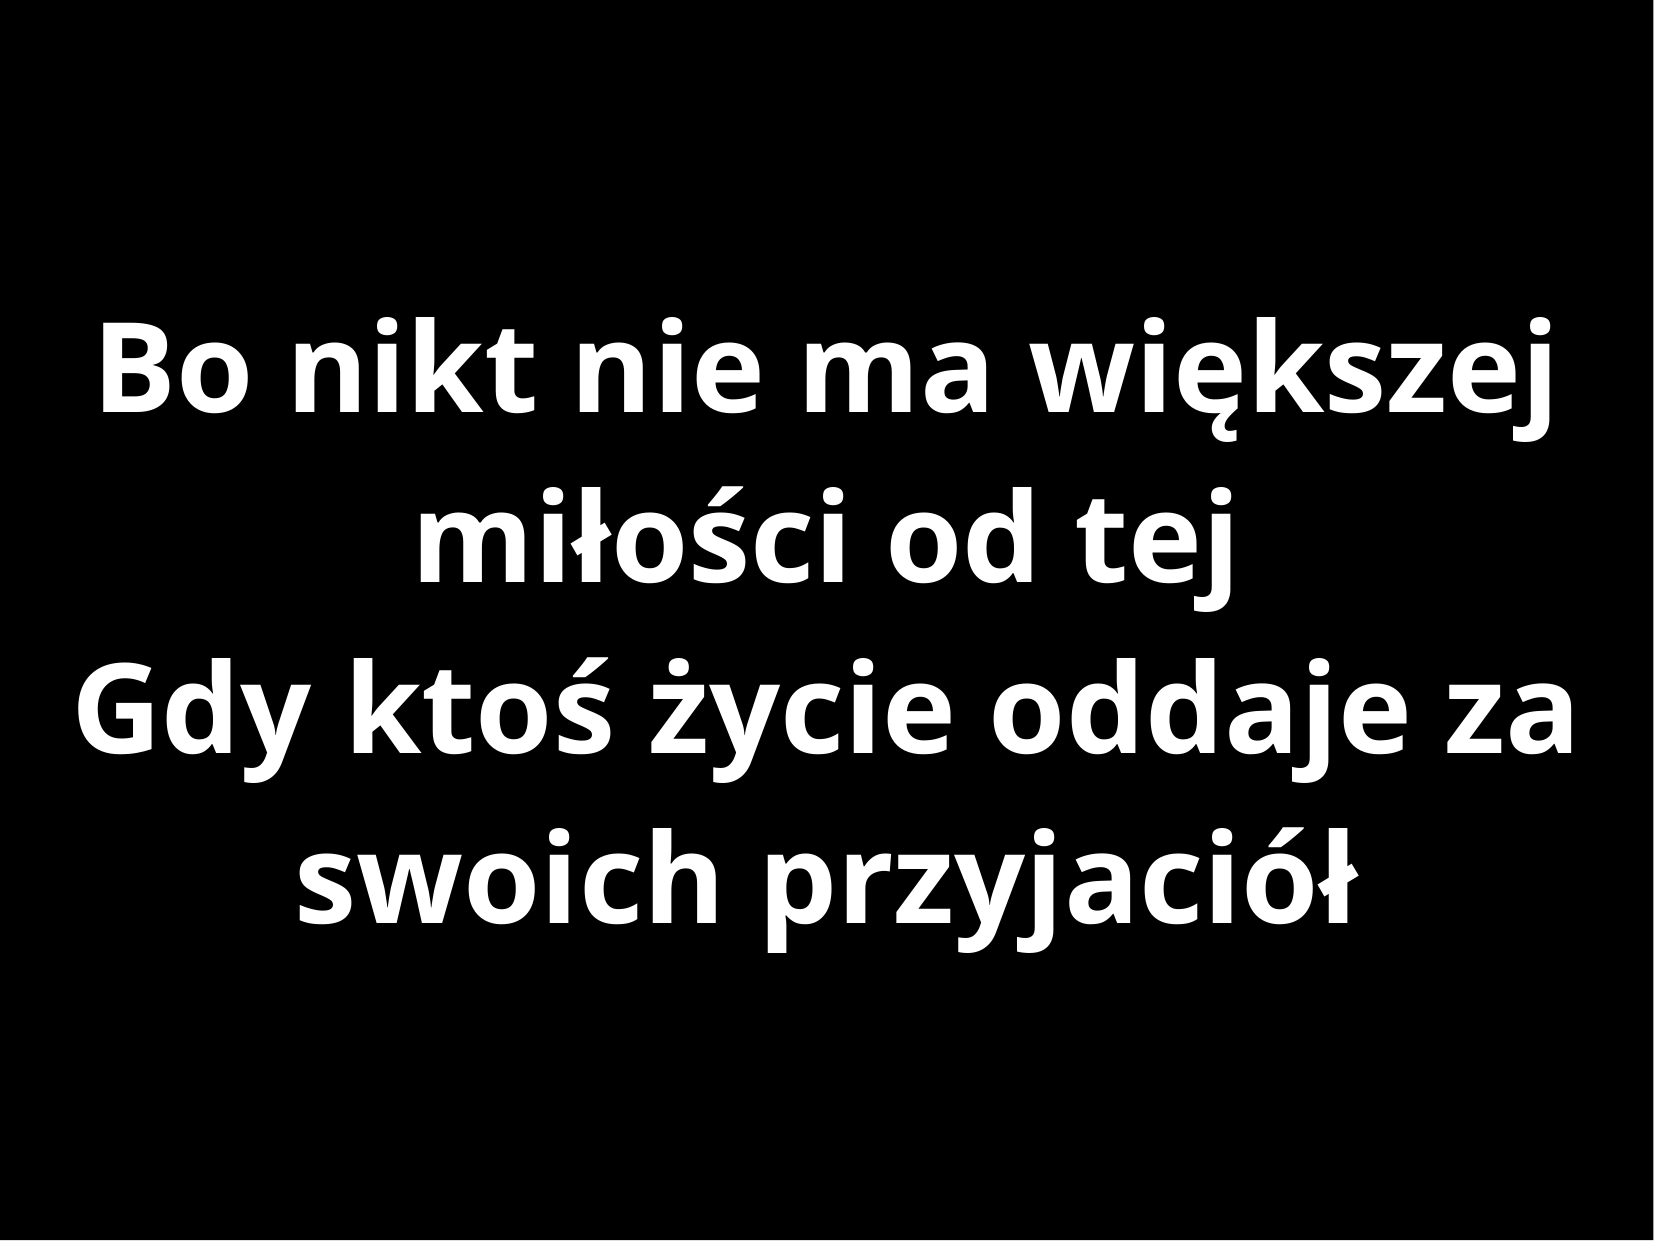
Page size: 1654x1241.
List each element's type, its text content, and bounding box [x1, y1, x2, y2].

title Bo nikt nie ma większej miłości od tej Gdy ktoś życie oddaje za swoich przyjaciół [0, 0, 1654, 1241]
